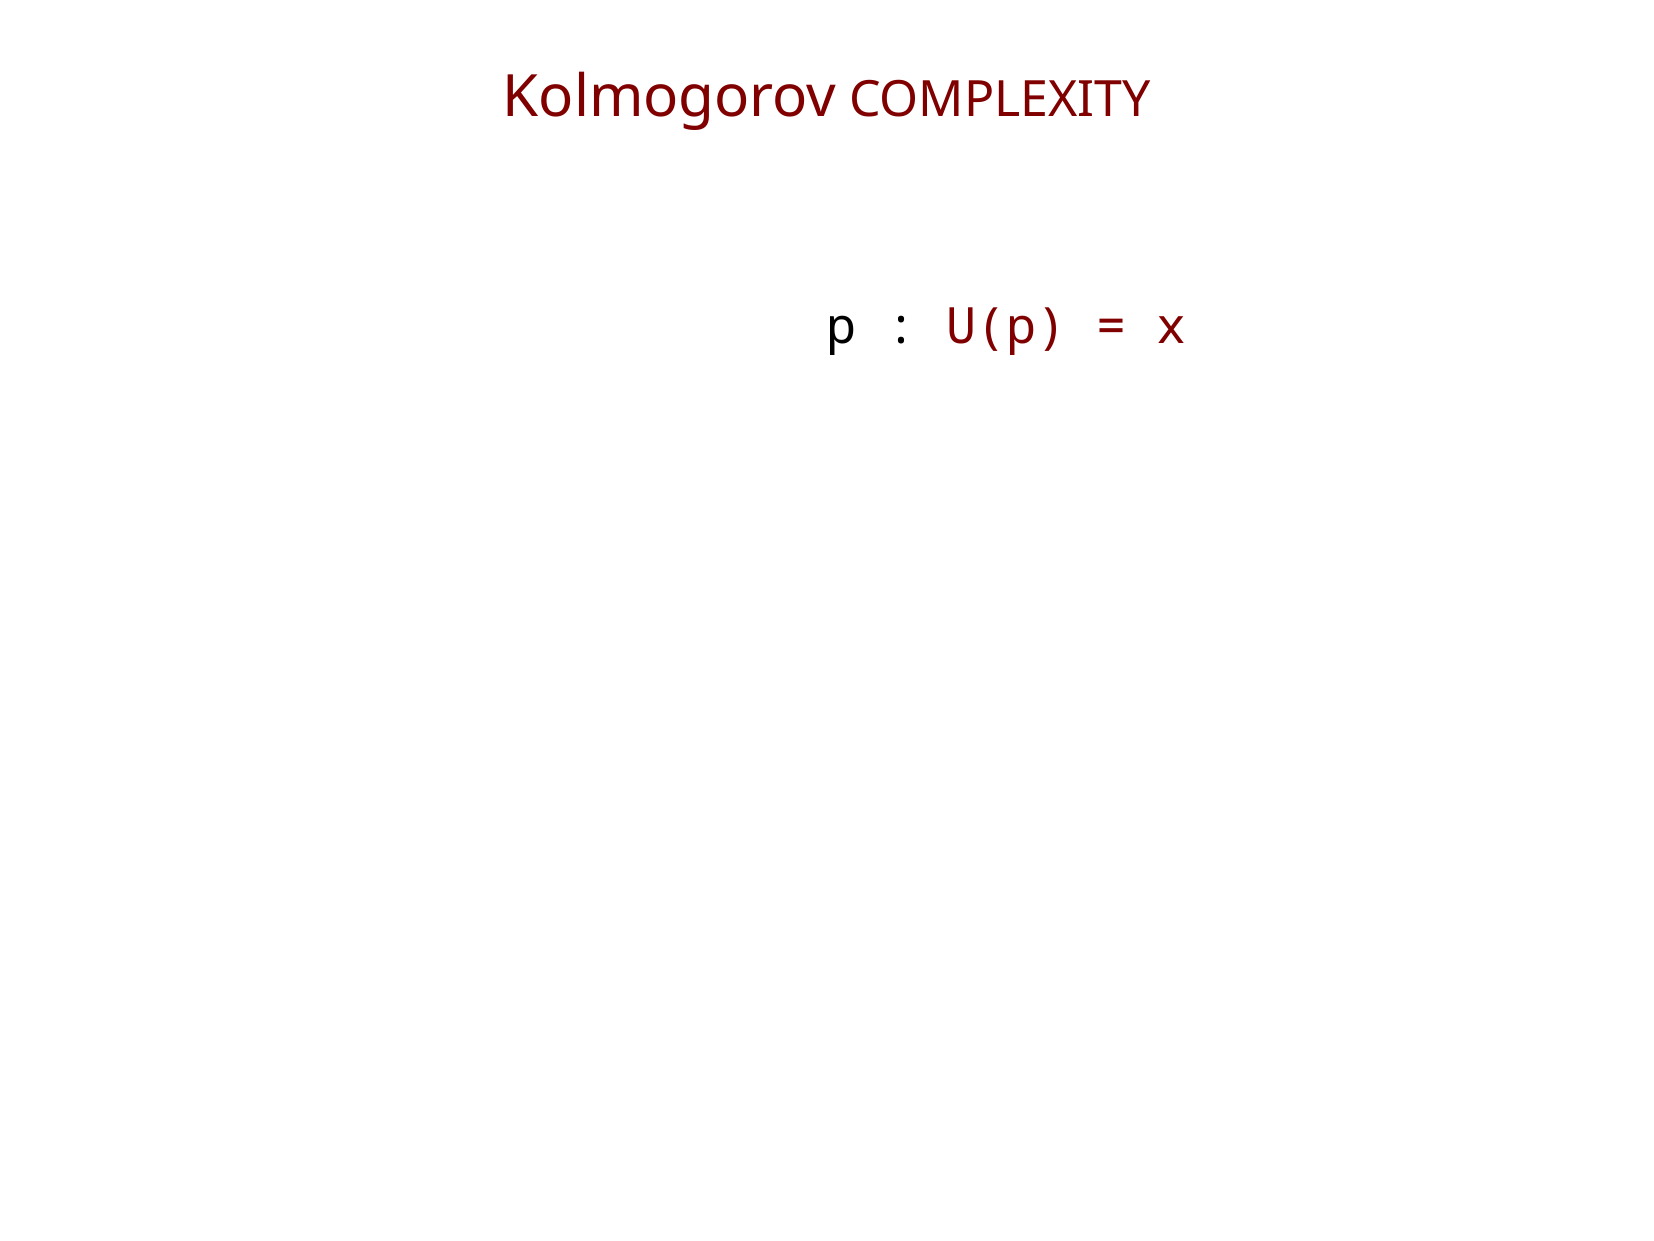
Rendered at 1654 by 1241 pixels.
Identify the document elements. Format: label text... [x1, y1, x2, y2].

list C(x) = min { p : U(p) = x} [82, 290, 1571, 1109]
title Kolmogorov COMPLEXITY [82, 59, 1571, 127]
